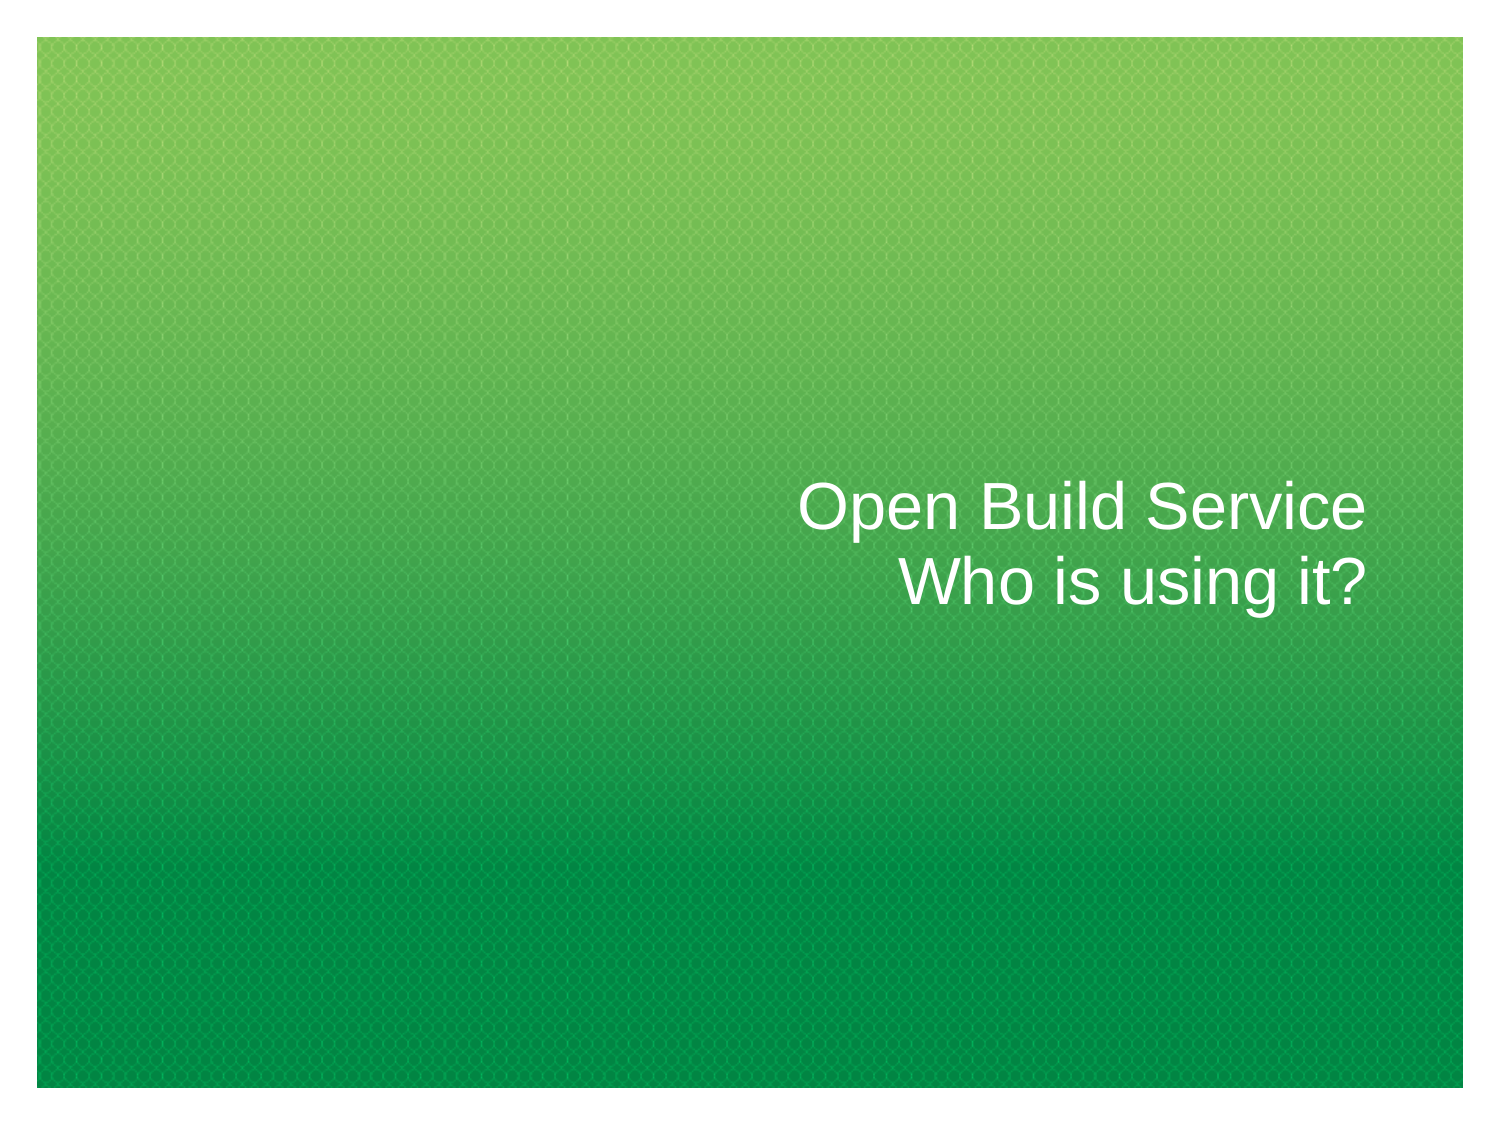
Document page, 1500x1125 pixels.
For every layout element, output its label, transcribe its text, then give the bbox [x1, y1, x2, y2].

picture [37, 37, 1463, 1088]
title Open Build Service Who is using it? [135, 450, 1369, 638]
